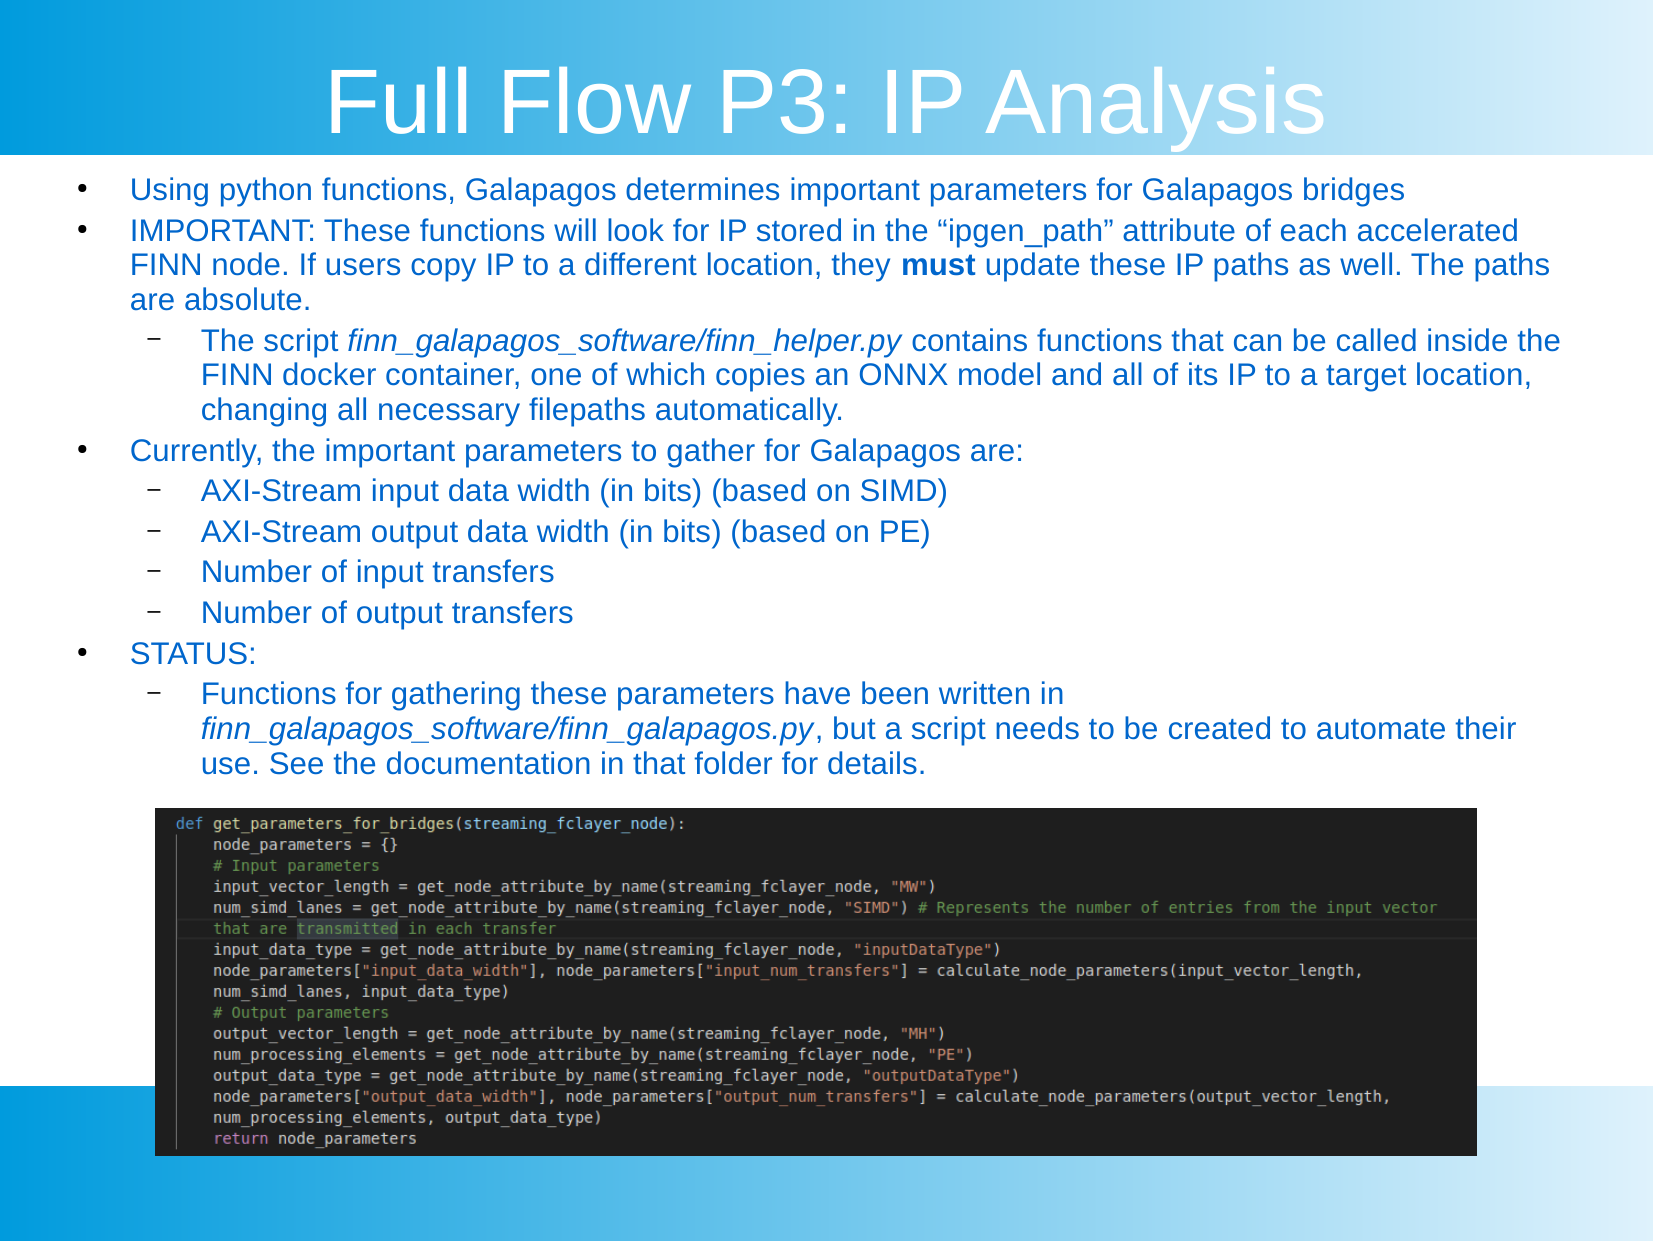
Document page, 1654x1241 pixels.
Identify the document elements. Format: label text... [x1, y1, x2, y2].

list Using python functions, Galapagos determines important parameters for Galapagos bridges IMPORTANT: These functions will look for IP stored in the “ipgen_path” attribute of each accelerated FINN node. If users copy IP to a different location, they must update these IP paths as well. The paths are absolute. The script finn_galapagos_software/finn_helper.py contains functions that can be called inside the FINN docker container, one of which copies an ONNX model and all of its IP to a target location, changing all necessary filepaths automatically. Currently, the important parameters to gather for Galapagos are: AXI-Stream input data width (in bits) (based on SIMD) AXI-Stream output data width (in bits) (based on PE) Number of input transfers Number of output transfers STATUS: Functions for gathering these parameters have been written in finn_galapagos_software/finn_galapagos.py, but a script needs to be created to automate their use. See the documentation in that folder for details. [59, 172, 1571, 981]
picture [155, 808, 1477, 1156]
title Full Flow P3: IP Analysis [82, 49, 1571, 155]
